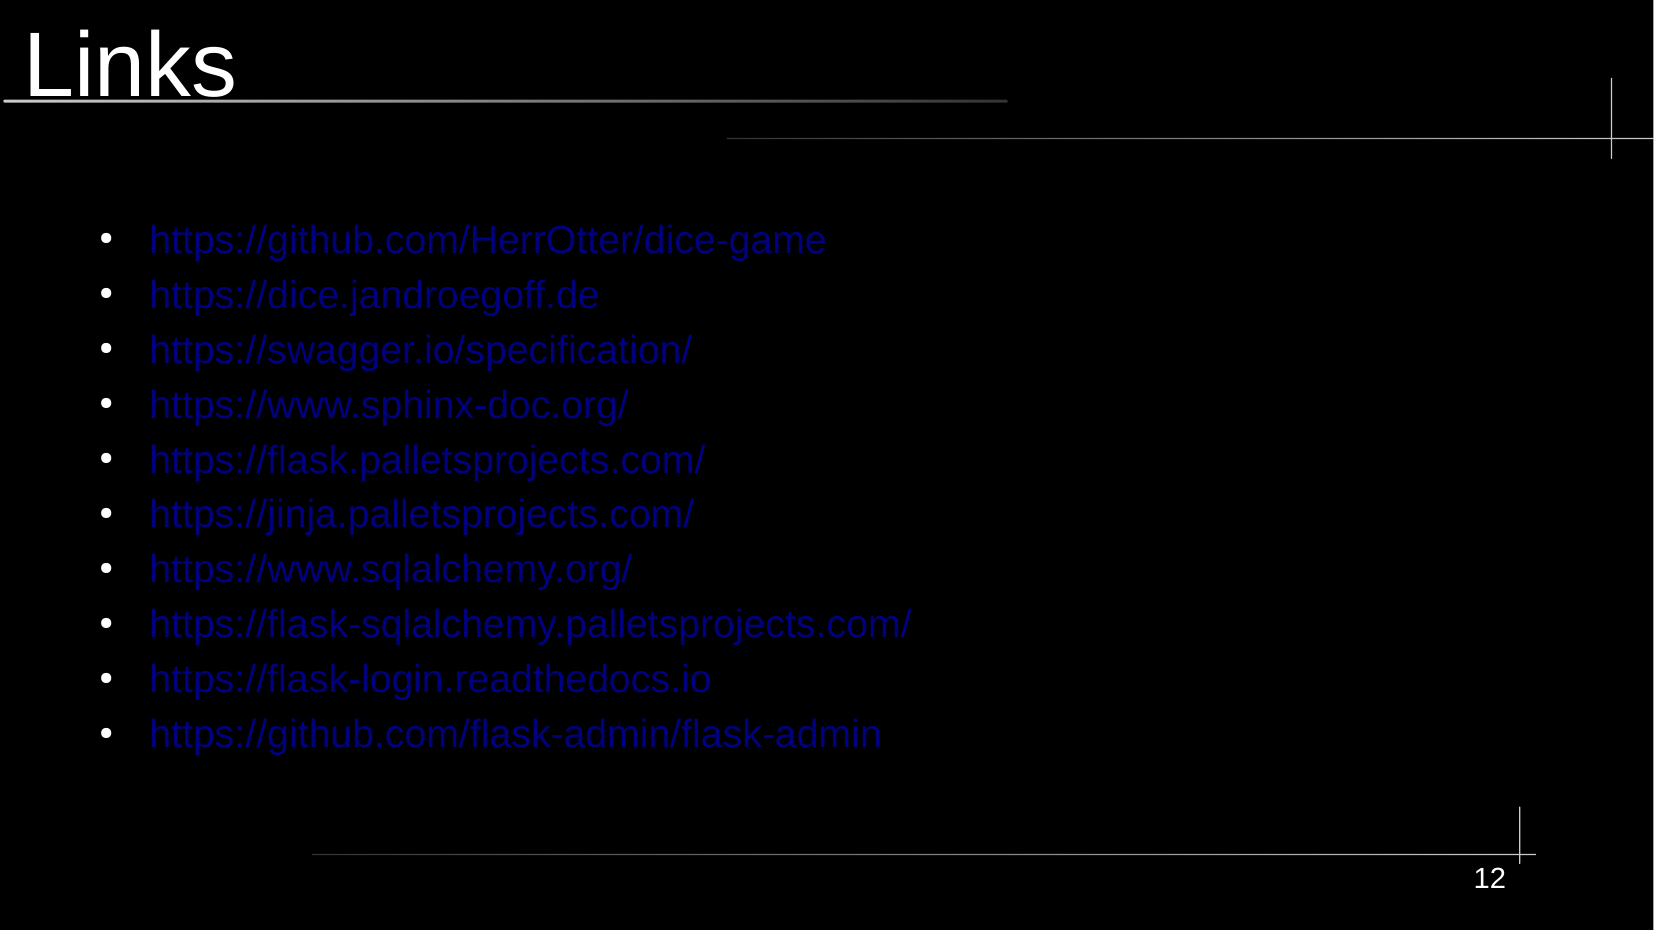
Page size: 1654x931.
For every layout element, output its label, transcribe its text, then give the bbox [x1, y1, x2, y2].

title Links [23, 11, 1589, 119]
list https://github.com/HerrOtter/dice-game https://dice.jandroegoff.de https://swagger.io/specification/ https://www.sphinx-doc.org/ https://flask.palletsprojects.com/ https://jinja.palletsprojects.com/ https://www.sqlalchemy.org/ https://flask-sqlalchemy.palletsprojects.com/ https://flask-login.readthedocs.io https://github.com/flask-admin/flask-admin [82, 217, 1571, 758]
